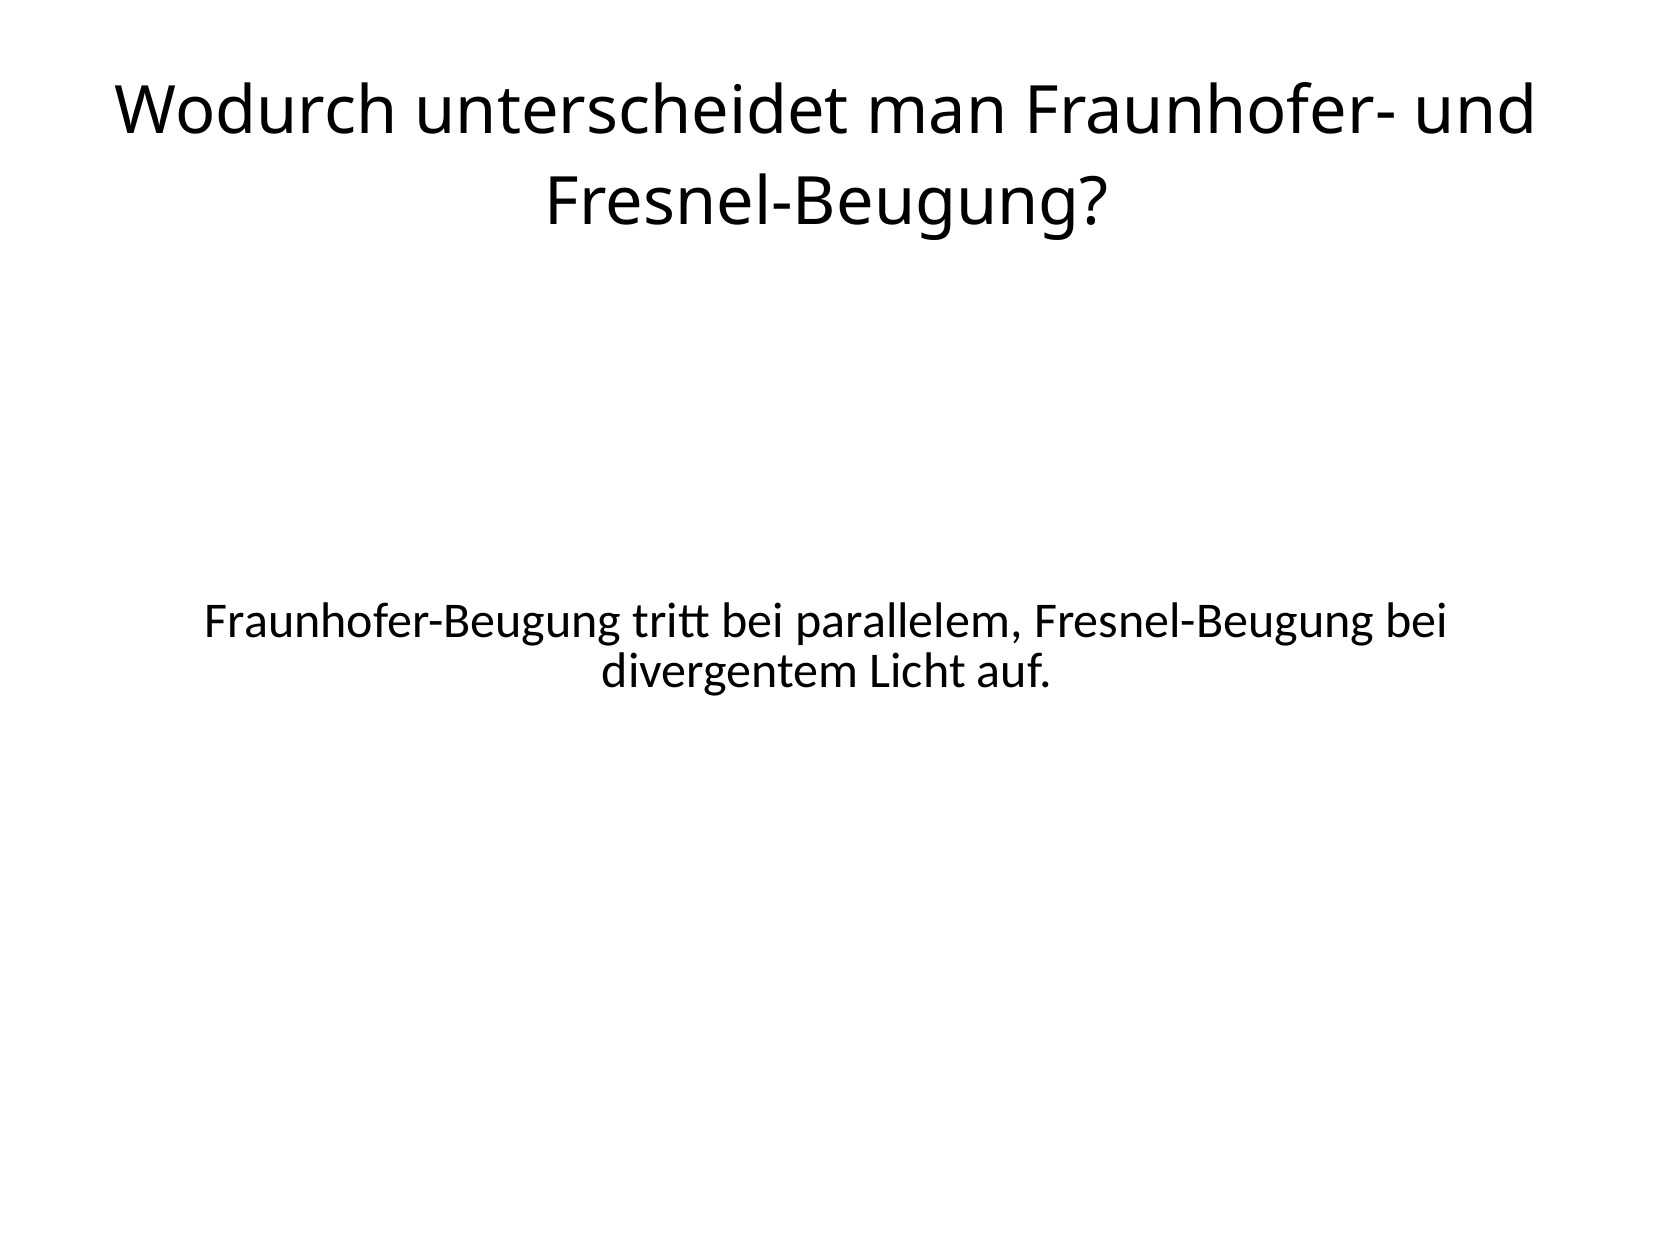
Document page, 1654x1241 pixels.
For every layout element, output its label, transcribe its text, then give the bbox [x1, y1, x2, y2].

title Wodurch unterscheidet man Fraunhofer- und Fresnel-Beugung? [82, 49, 1571, 257]
subtitle Fraunhofer-Beugung tritt bei parallelem, Fresnel-Beugung bei divergentem Licht auf. [82, 290, 1571, 1010]
